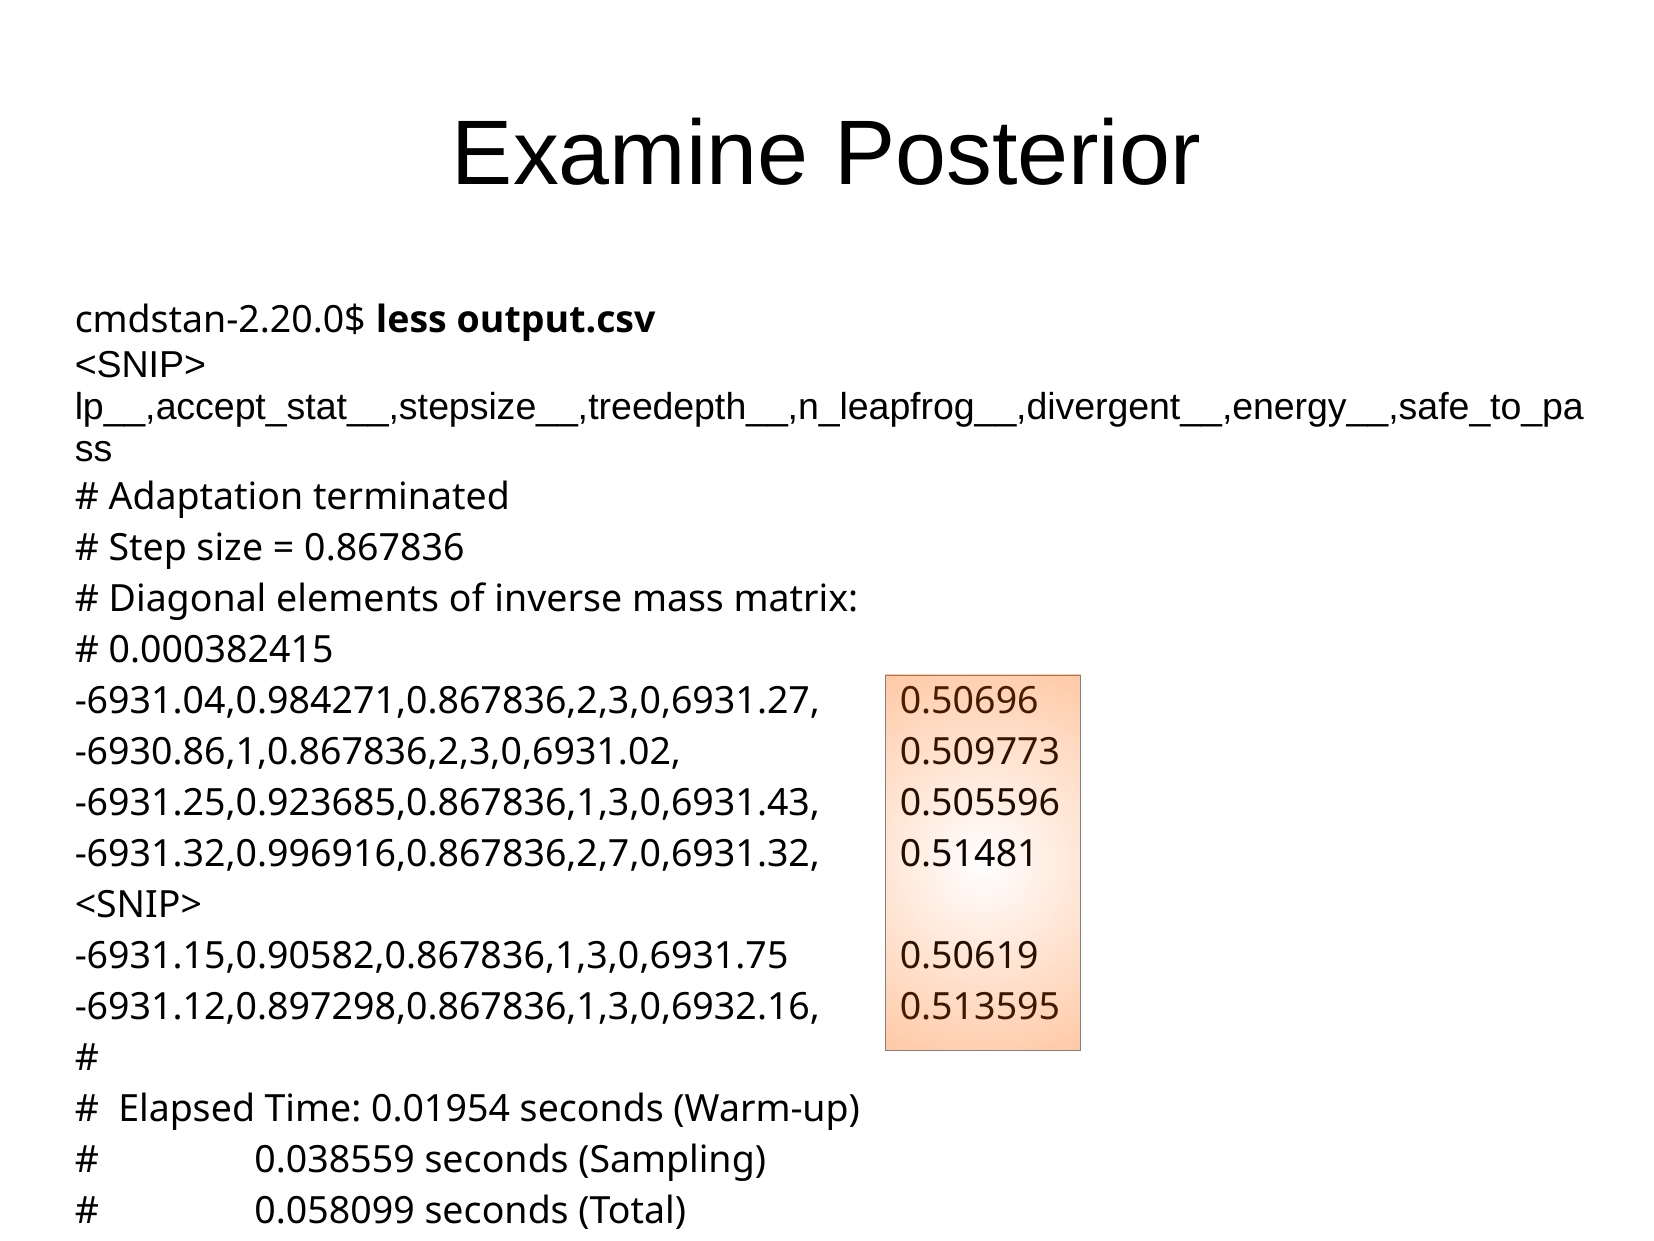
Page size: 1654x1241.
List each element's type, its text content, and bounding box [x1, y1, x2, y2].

text_box [885, 675, 1081, 1051]
text_box cmdstan-2.20.0$ less output.csv <SNIP> lp__,accept_stat__,stepsize__,treedepth__,n_leapfrog__,divergent__,energy__,safe_to_pass # Adaptation terminated # Step size = 0.867836 # Diagonal elements of inverse mass matrix: # 0.000382415 -6931.04,0.984271,0.867836,2,3,0,6931.27, 0.50696 -6930.86,1,0.867836,2,3,0,6931.02, 0.509773 -6931.25,0.923685,0.867836,1,3,0,6931.43, 0.505596 -6931.32,0.996916,0.867836,2,7,0,6931.32, 0.51481 <SNIP> -6931.15,0.90582,0.867836,1,3,0,6931.75 0.50619 -6931.12,0.897298,0.867836,1,3,0,6932.16, 0.513595 # # Elapsed Time: 0.01954 seconds (Warm-up) # 0.038559 seconds (Sampling) # 0.058099 seconds (Total) [60, 285, 1603, 1230]
title Examine Posterior [82, 49, 1571, 257]
